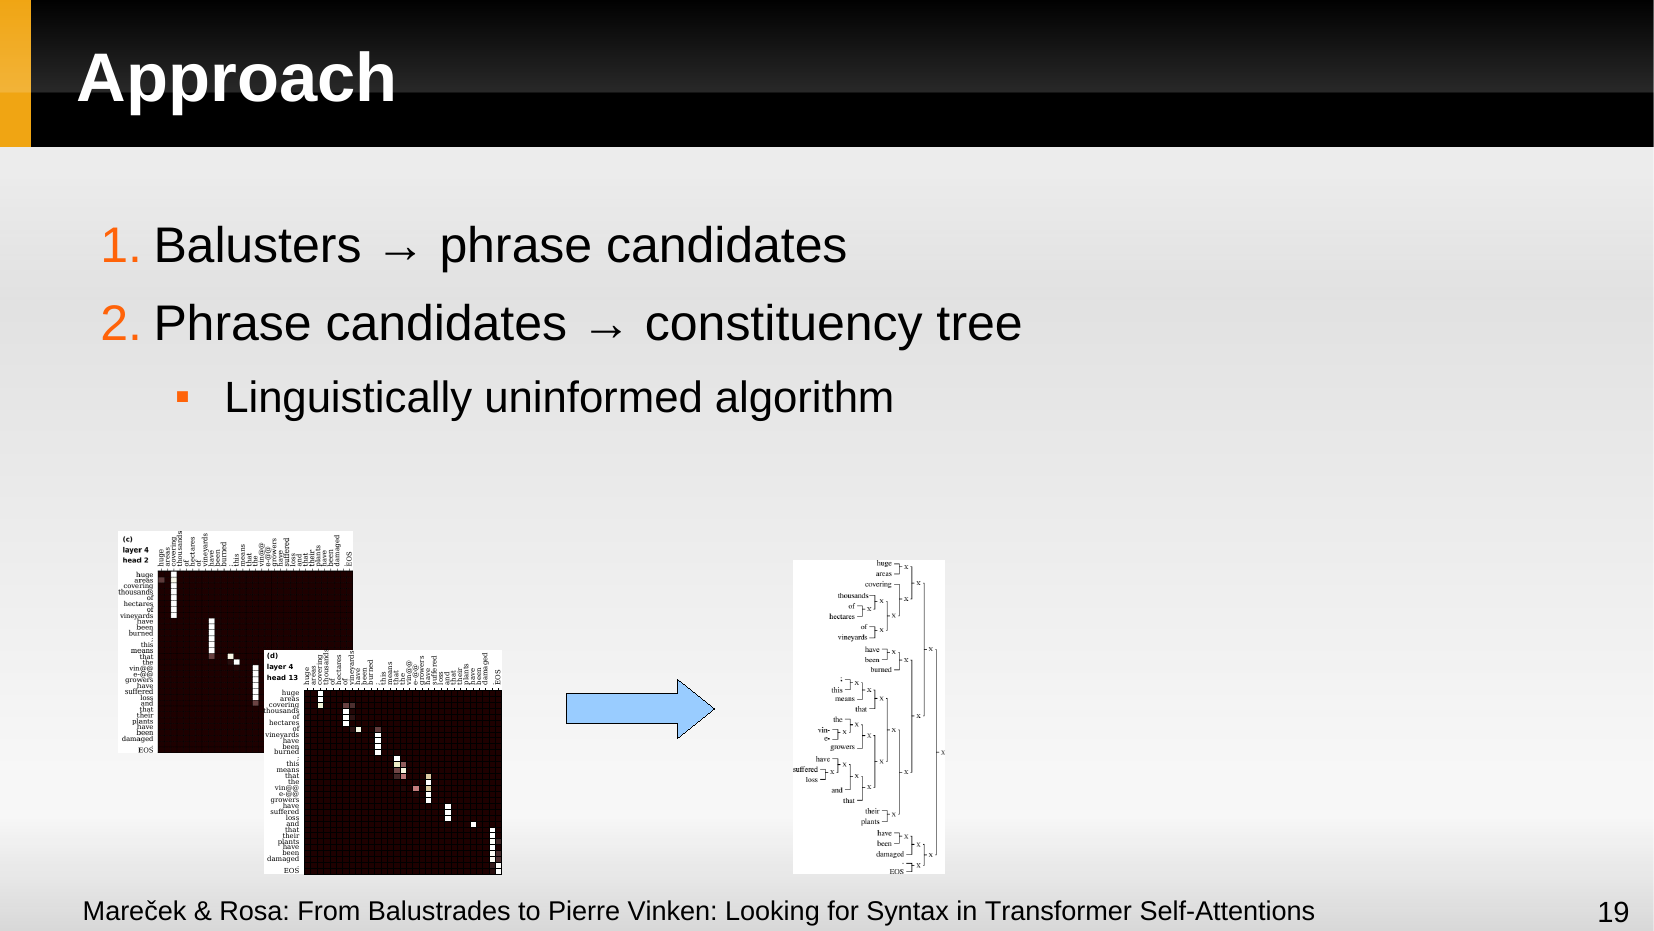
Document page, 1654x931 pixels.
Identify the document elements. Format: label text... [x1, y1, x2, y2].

text_box [566, 679, 715, 739]
title Approach [76, 0, 1625, 156]
picture [0, 0, 1654, 931]
list Balusters → phrase candidates Phrase candidates → constituency tree Linguistically uninformed algorithm [82, 217, 1595, 832]
